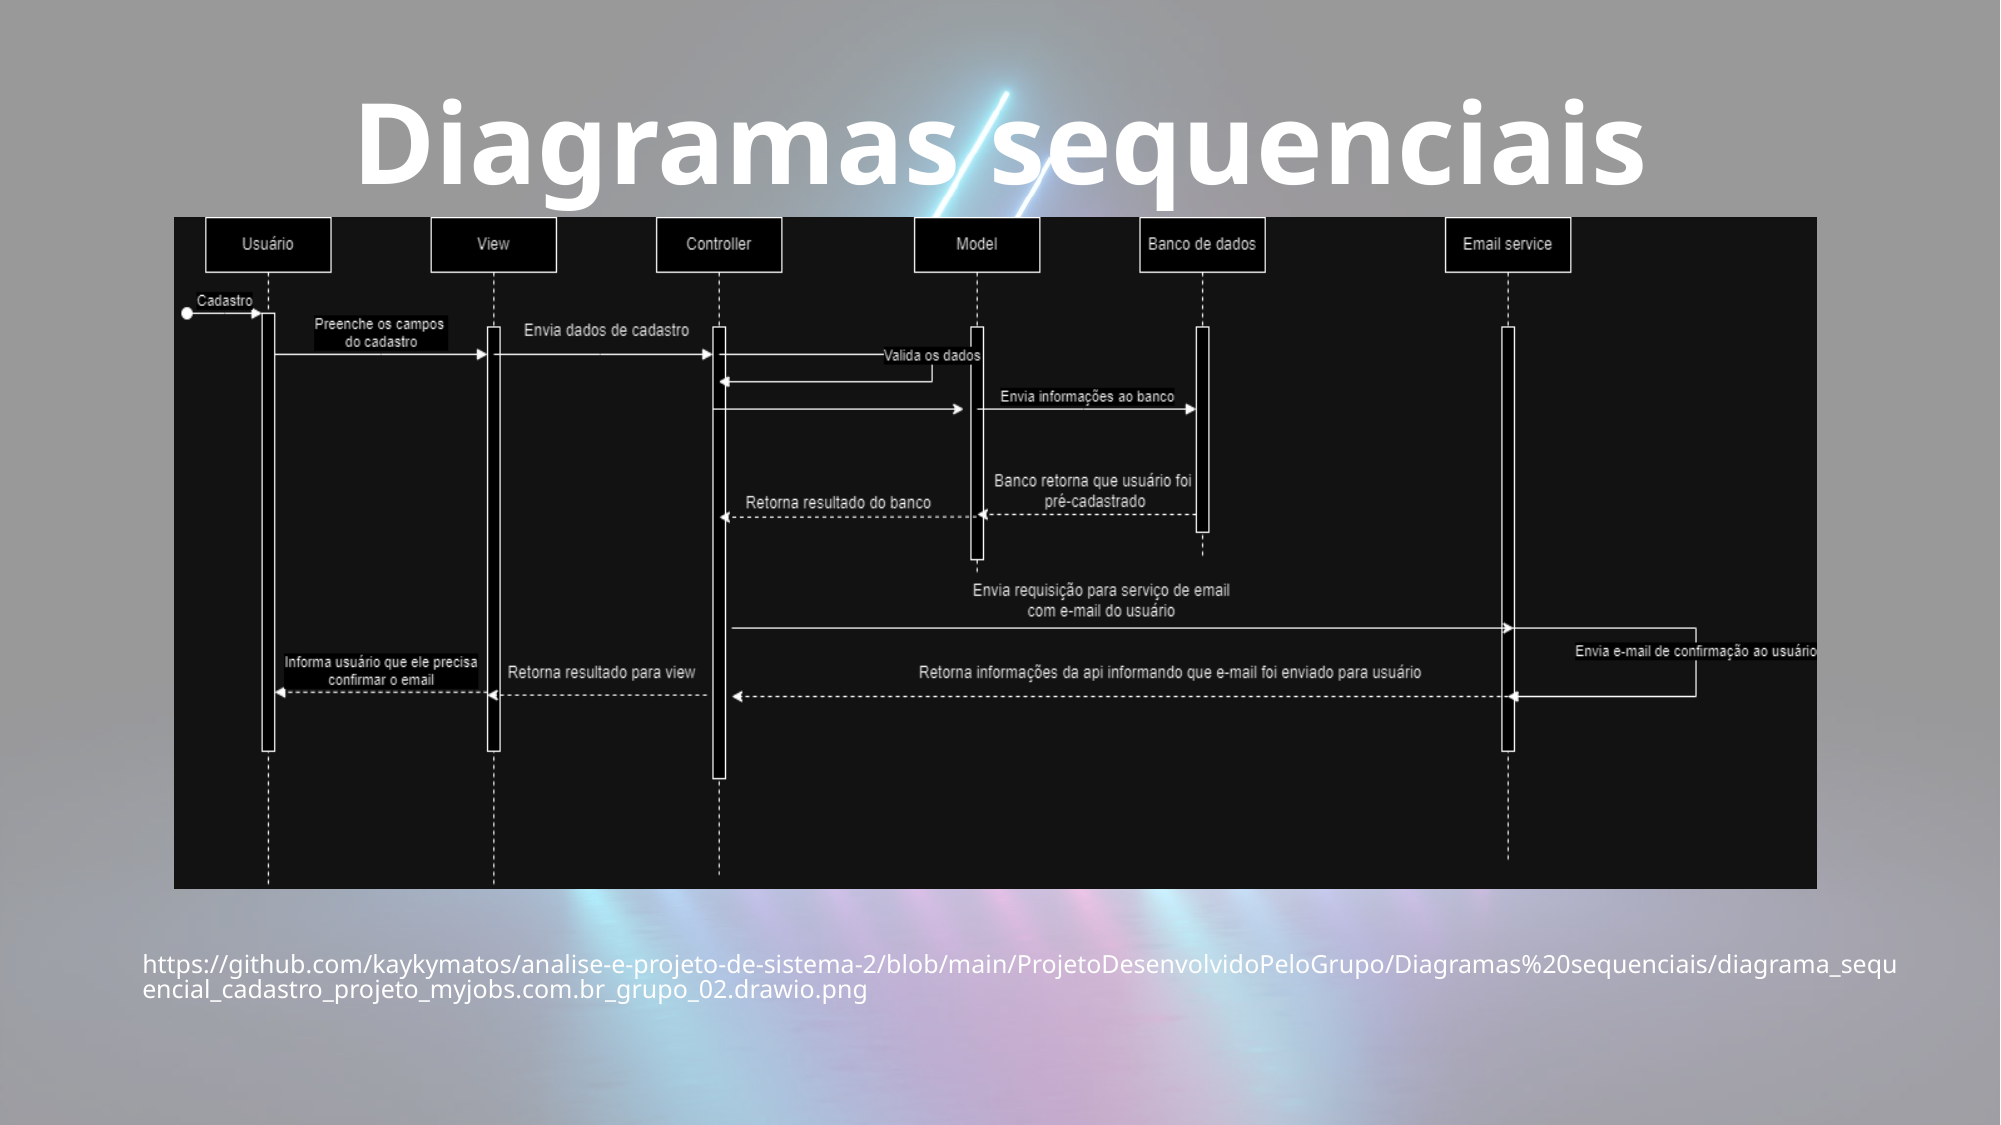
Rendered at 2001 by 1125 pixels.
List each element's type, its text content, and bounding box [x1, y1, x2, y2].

text_box https://github.com/kaykymatos/analise-e-projeto-de-sistema-2/blob/main/ProjetoDesenvolvidoPeloGrupo/Diagramas%20sequenciais/diagrama_sequencial_cadastro_projeto_myjobs.com.br_grupo_02.drawio.png [127, 941, 1927, 1017]
picture [0, 0, 2000, 1125]
text_box Diagramas sequenciais [284, 64, 1716, 217]
